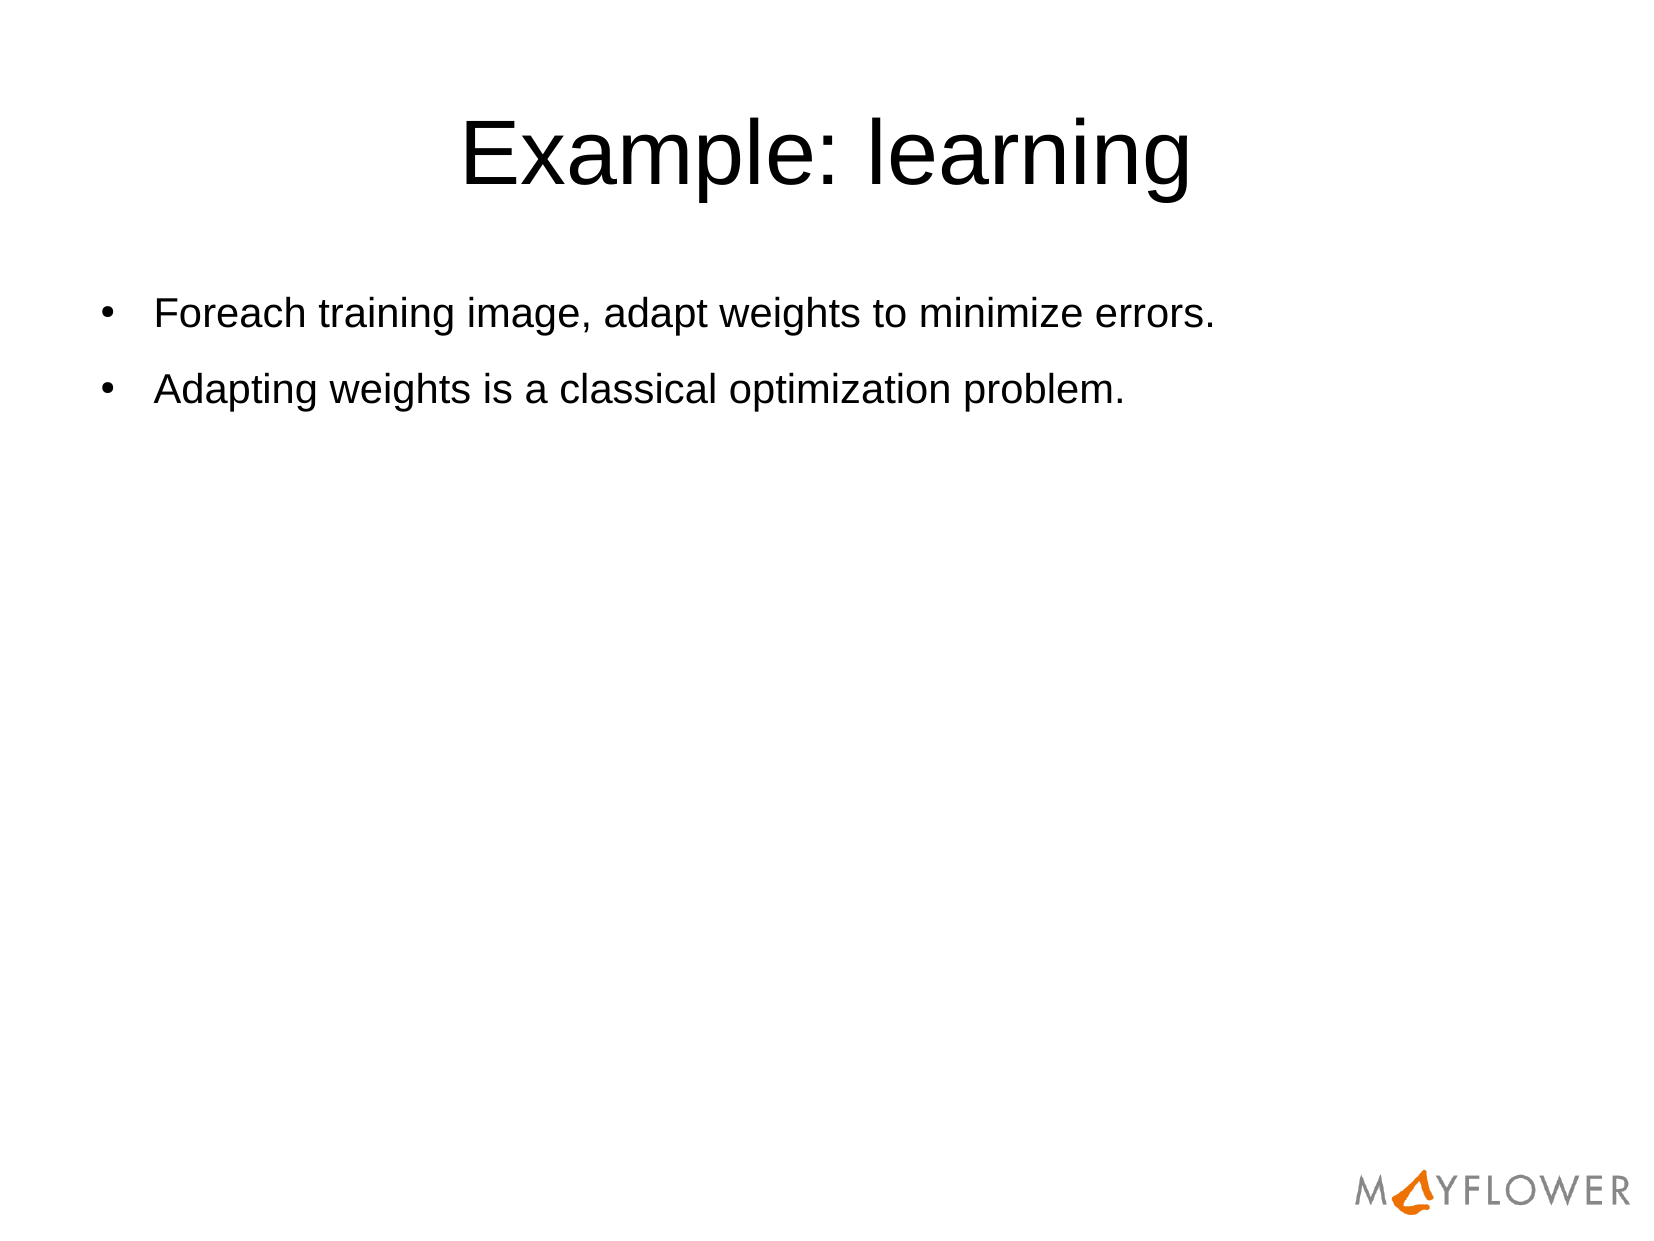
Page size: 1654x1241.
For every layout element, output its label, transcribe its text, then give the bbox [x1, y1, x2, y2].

list Foreach training image, adapt weights to minimize errors. Adapting weights is a classical optimization problem. [82, 290, 1571, 1016]
picture [1355, 1169, 1630, 1215]
title Example: learning [82, 49, 1571, 257]
